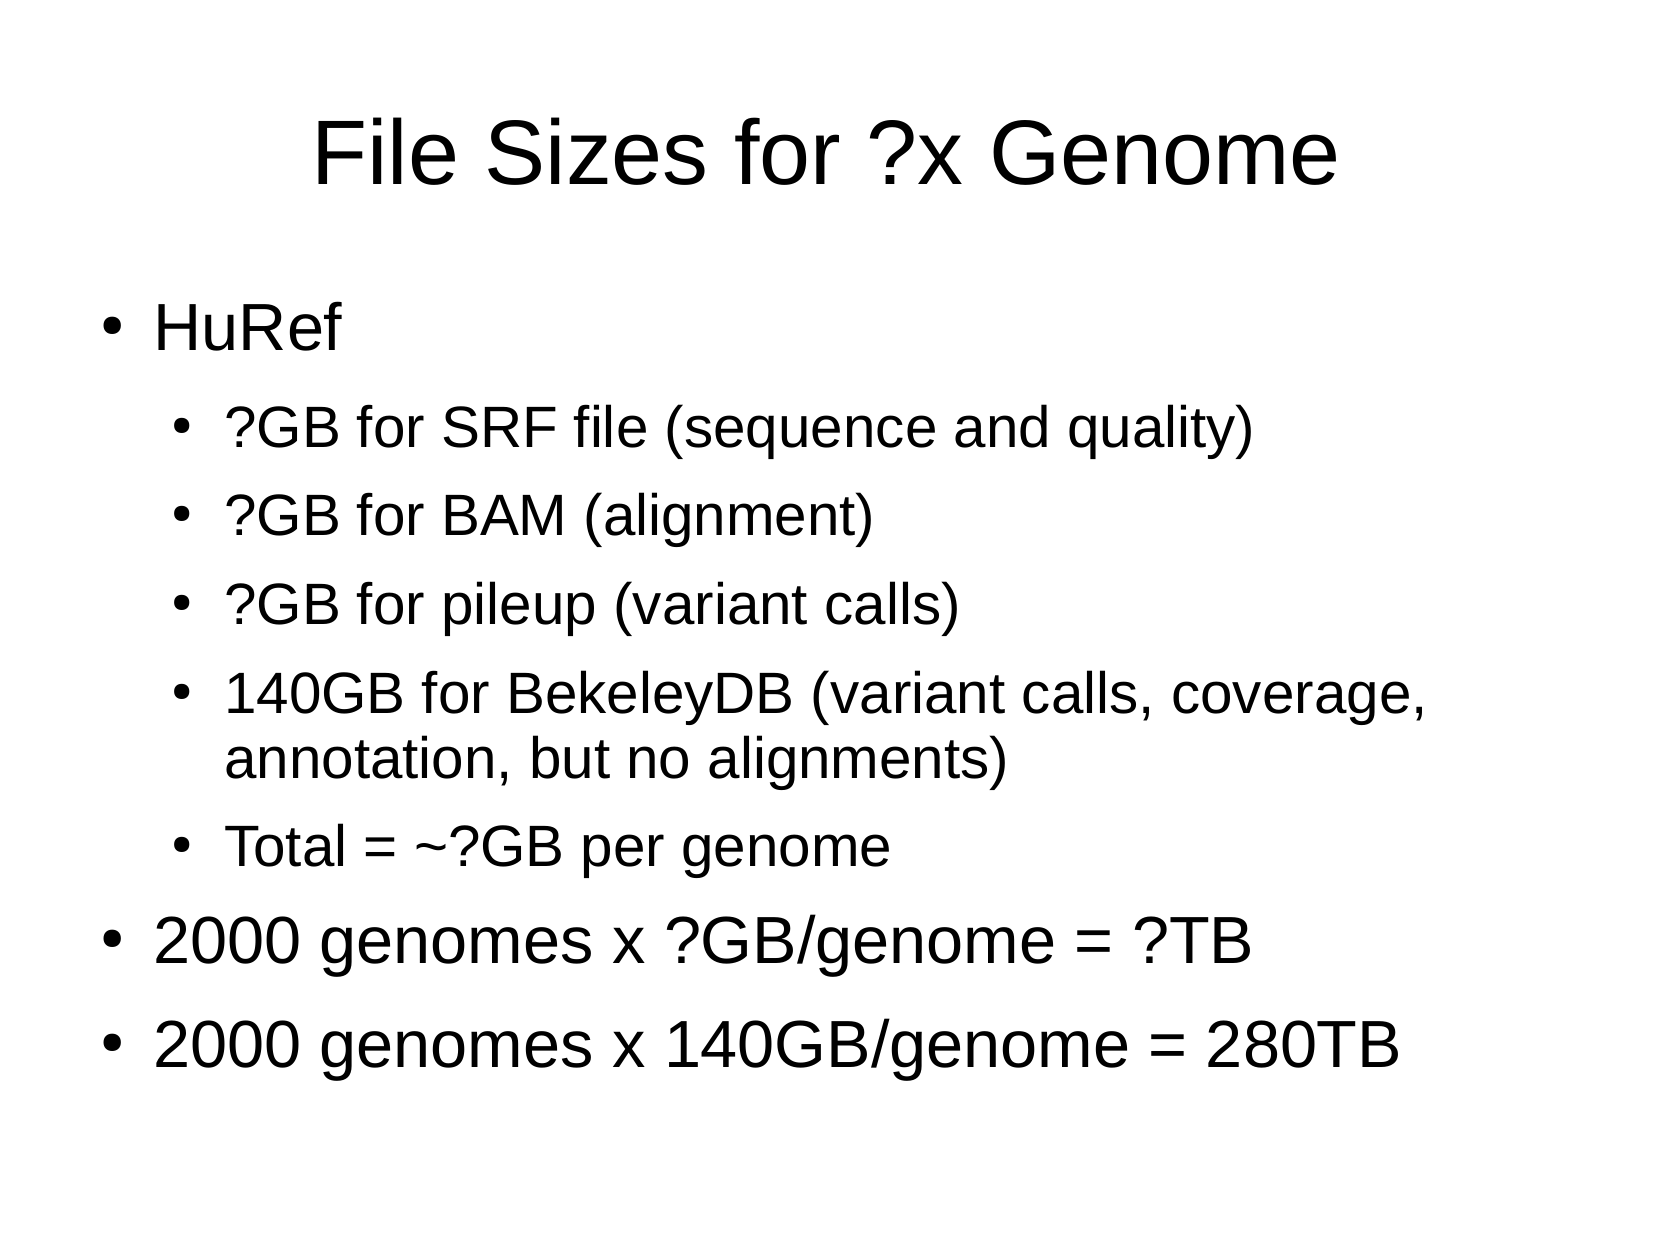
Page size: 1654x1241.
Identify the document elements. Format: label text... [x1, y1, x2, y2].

list HuRef ?GB for SRF file (sequence and quality) ?GB for BAM (alignment) ?GB for pileup (variant calls) 140GB for BekeleyDB (variant calls, coverage, annotation, but no alignments) Total = ~?GB per genome 2000 genomes x ?GB/genome = ?TB 2000 genomes x 140GB/genome = 280TB [82, 290, 1571, 1109]
title File Sizes for ?x Genome [82, 49, 1571, 257]
